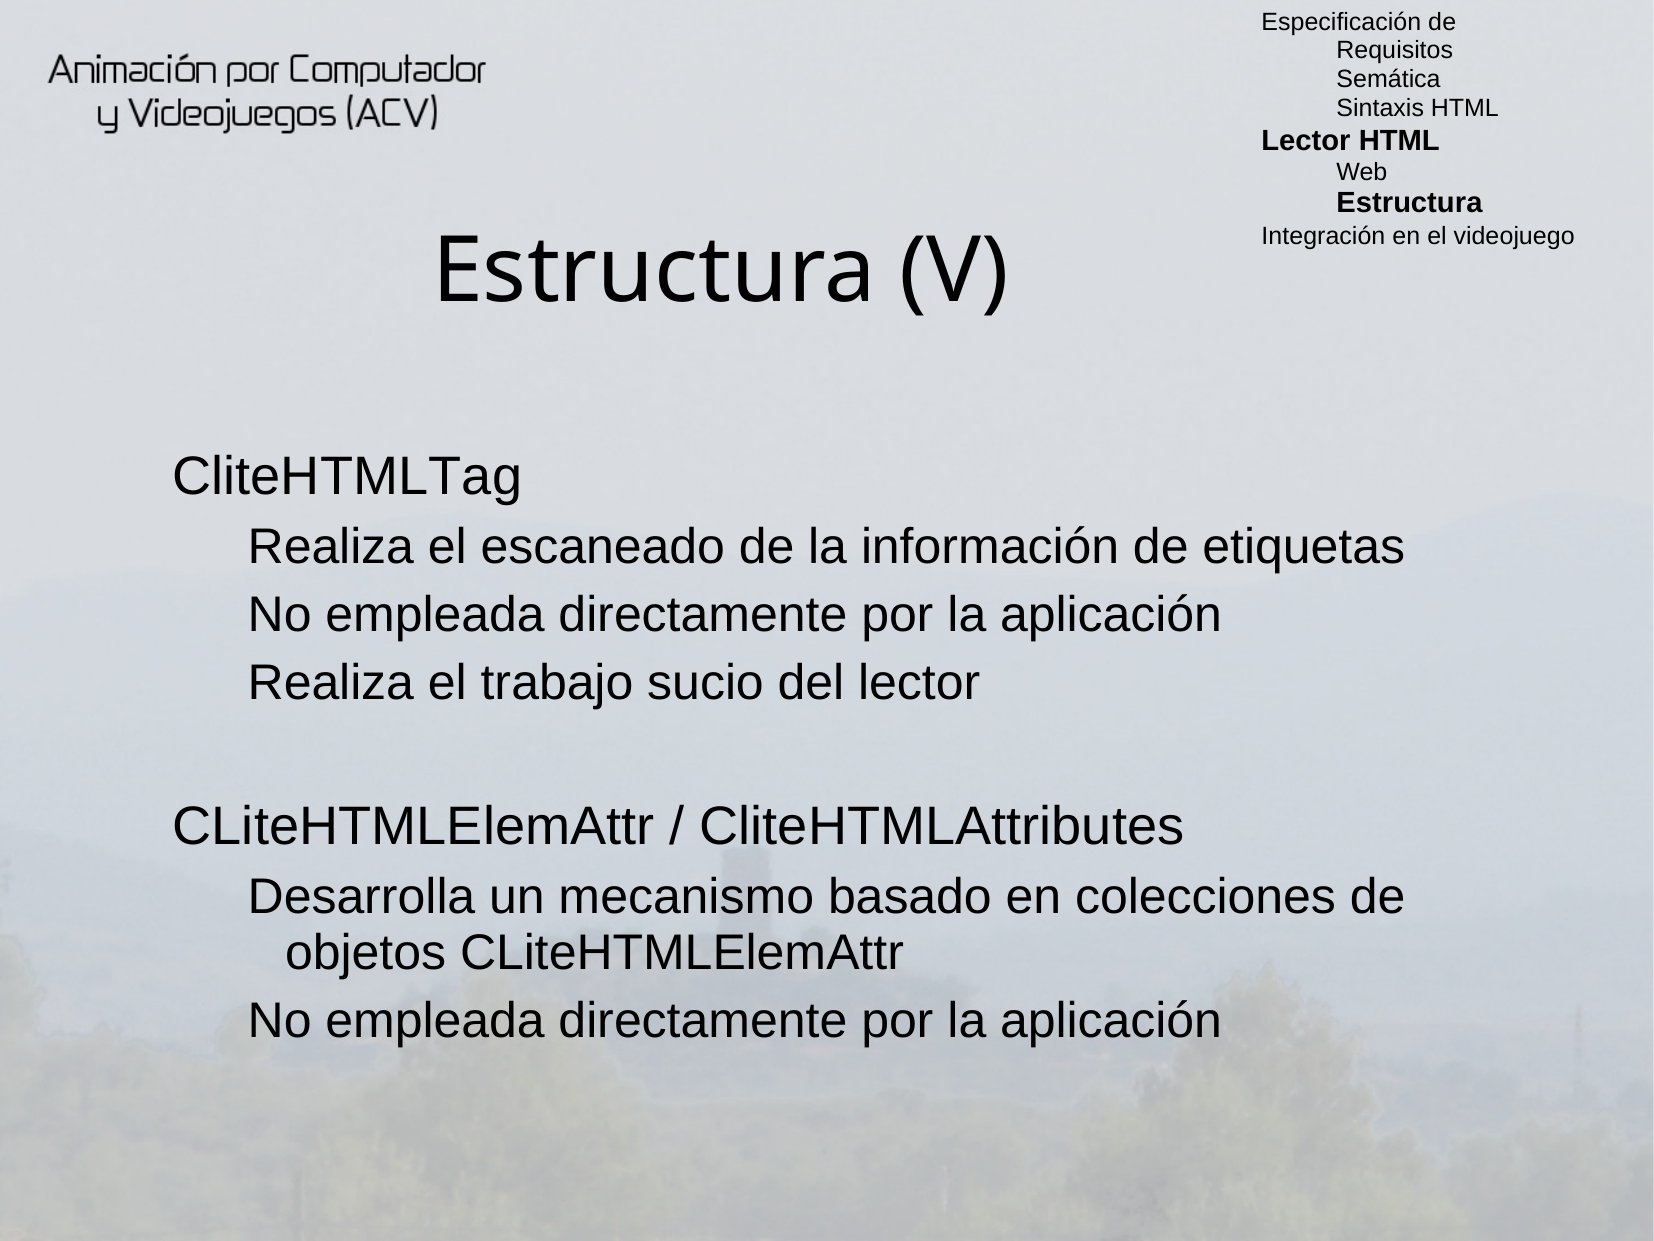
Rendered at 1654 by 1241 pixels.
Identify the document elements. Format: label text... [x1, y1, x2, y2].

list CliteHTMLTag Realiza el escaneado de la información de etiquetas No empleada directamente por la aplicación Realiza el trabajo sucio del lector CLiteHTMLElemAttr / CliteHTMLAttributes Desarrolla un mecanismo basado en colecciones de objetos CLiteHTMLElemAttr No empleada directamente por la aplicación [82, 358, 1595, 1203]
picture [0, 0, 1654, 1241]
title Estructura (V) [83, 169, 1359, 362]
text_box Especificación de Requisitos Semática Sintaxis HTML Lector HTML Web Estructura Integración en el videojuego [1171, 0, 1653, 326]
